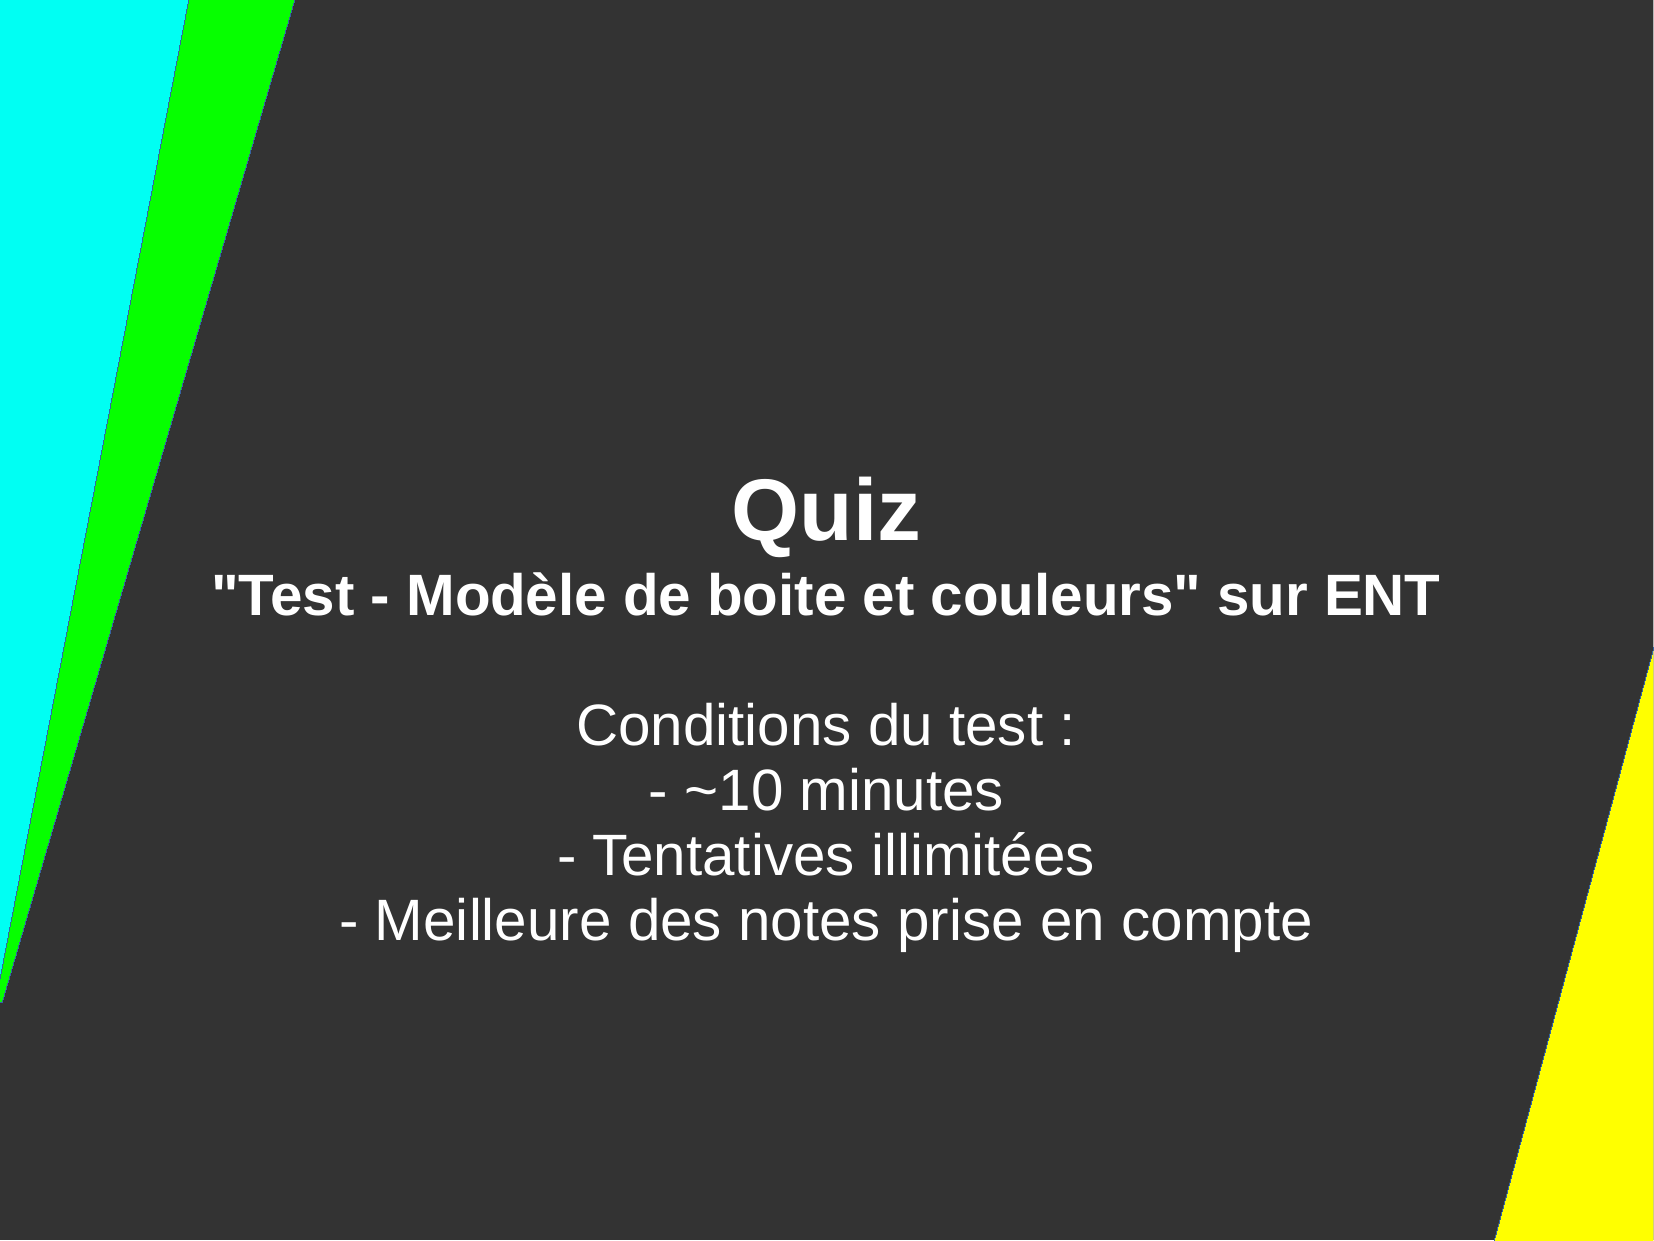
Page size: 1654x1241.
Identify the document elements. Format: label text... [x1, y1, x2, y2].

text_box [1494, 646, 1654, 1241]
text_box [0, 0, 295, 1003]
title Quiz [31, 460, 1622, 562]
title "Test - Modèle de boite et couleurs" sur ENT Conditions du test : - ~10 minutes - Tentatives illimitées - Meilleure des notes prise en compte [31, 562, 1622, 953]
